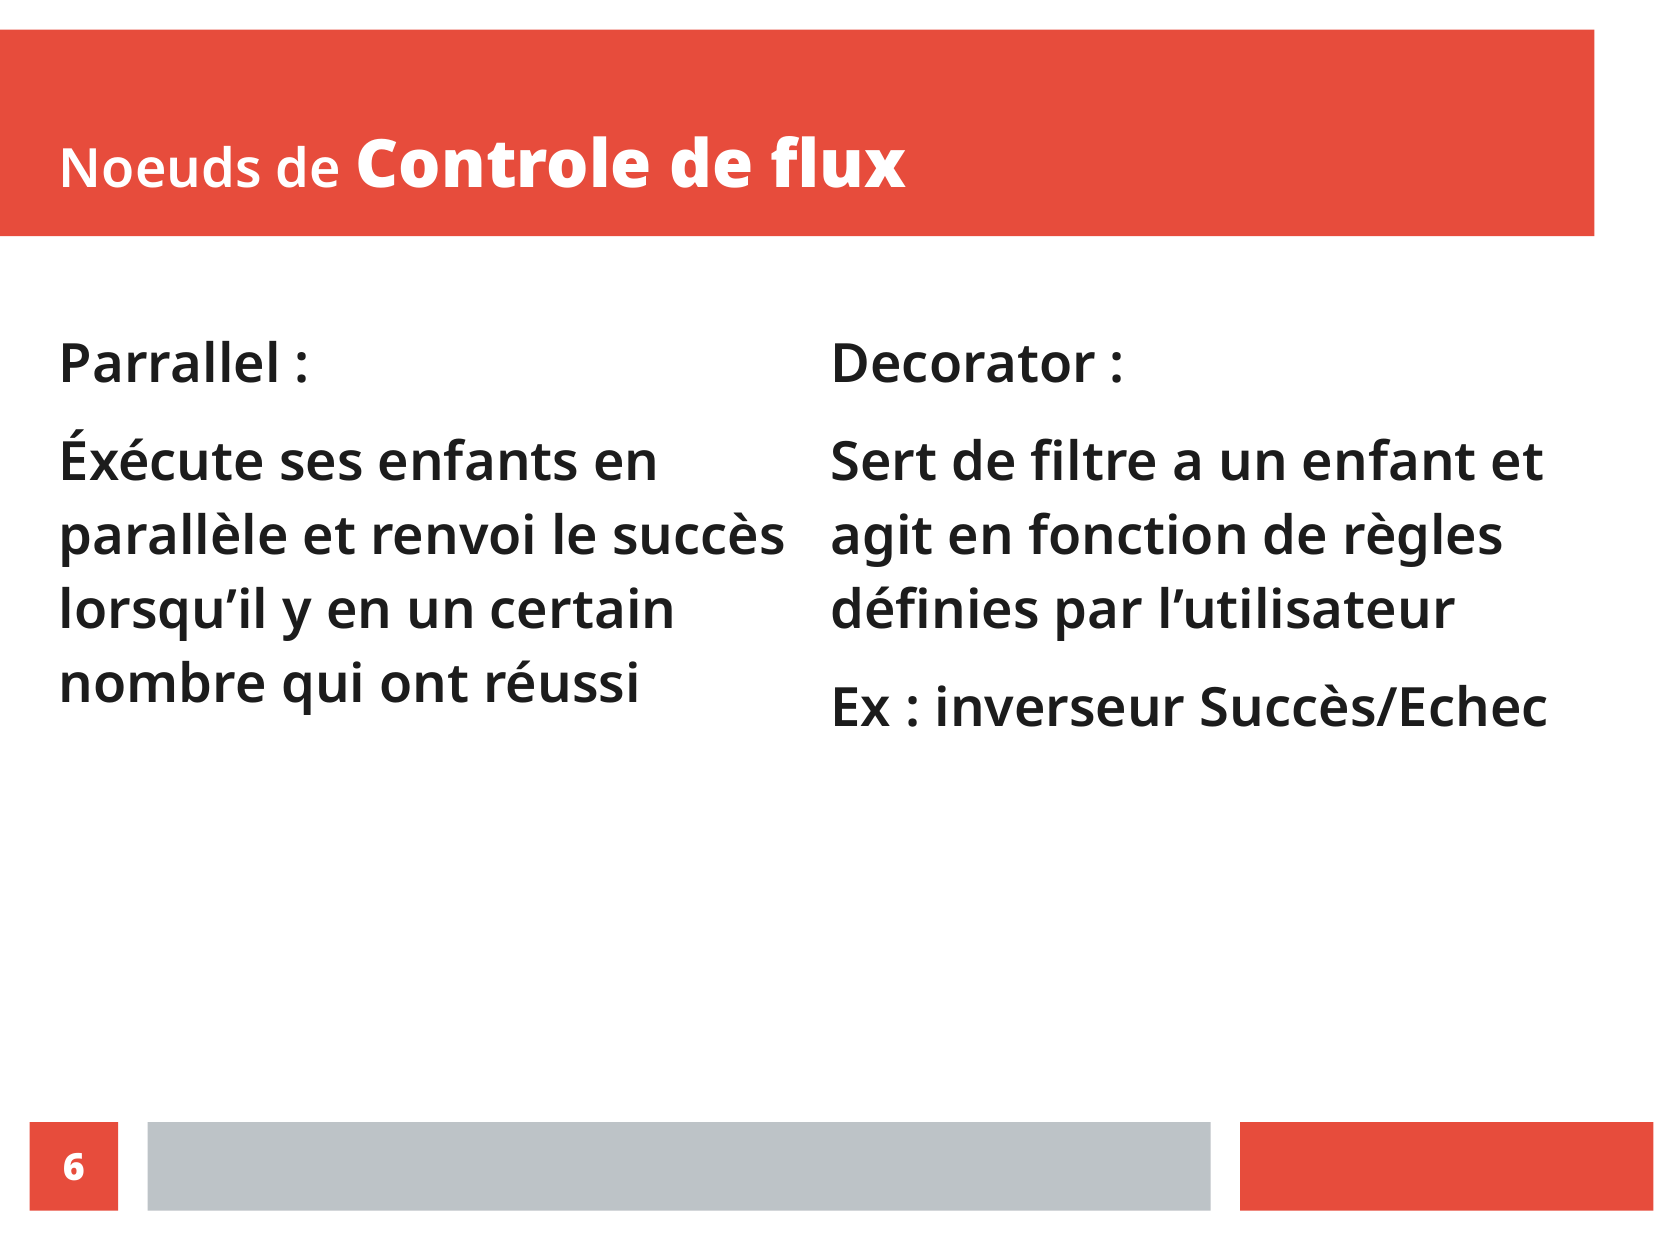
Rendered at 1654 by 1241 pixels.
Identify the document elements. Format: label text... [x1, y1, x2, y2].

list Parrallel : Éxécute ses enfants en parallèle et renvoi le succès lorsqu’il y en un certain nombre qui ont réussi [59, 324, 794, 1093]
title Noeuds de Controle de flux [59, 59, 1595, 207]
list Decorator : Sert de filtre a un enfant et agit en fonction de règles définies par l’utilisateur Ex : inverseur Succès/Echec [830, 324, 1566, 1093]
